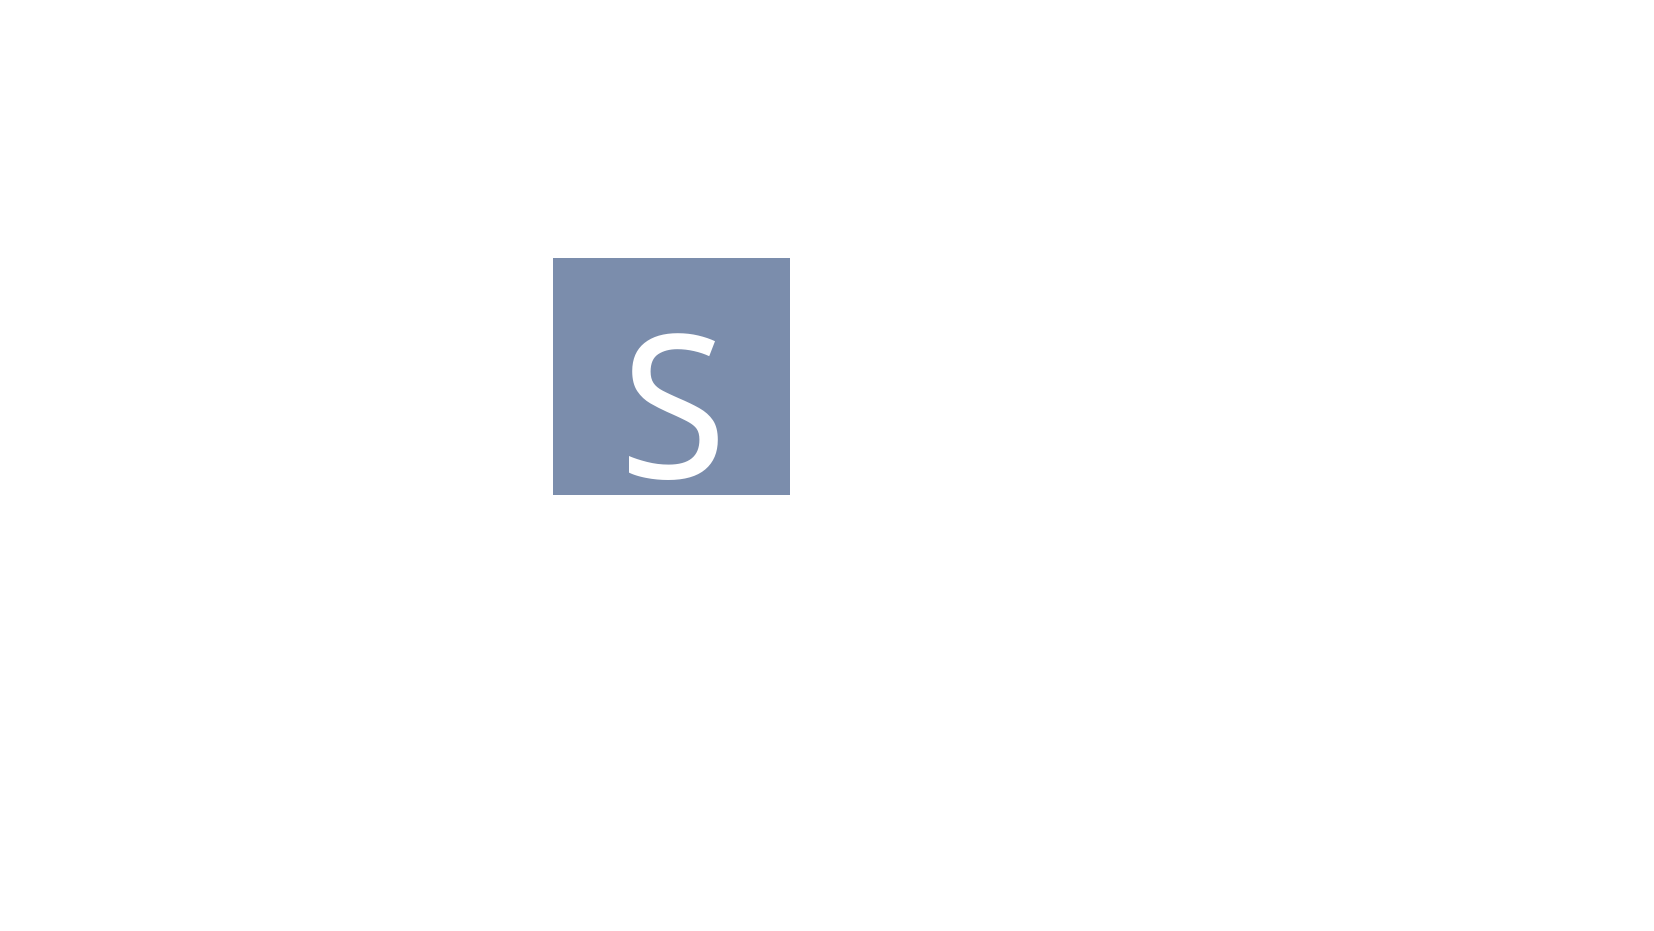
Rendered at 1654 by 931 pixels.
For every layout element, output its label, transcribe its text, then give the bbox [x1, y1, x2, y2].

text_box [746, 258, 790, 495]
text_box S [597, 257, 746, 497]
text_box [553, 258, 597, 495]
